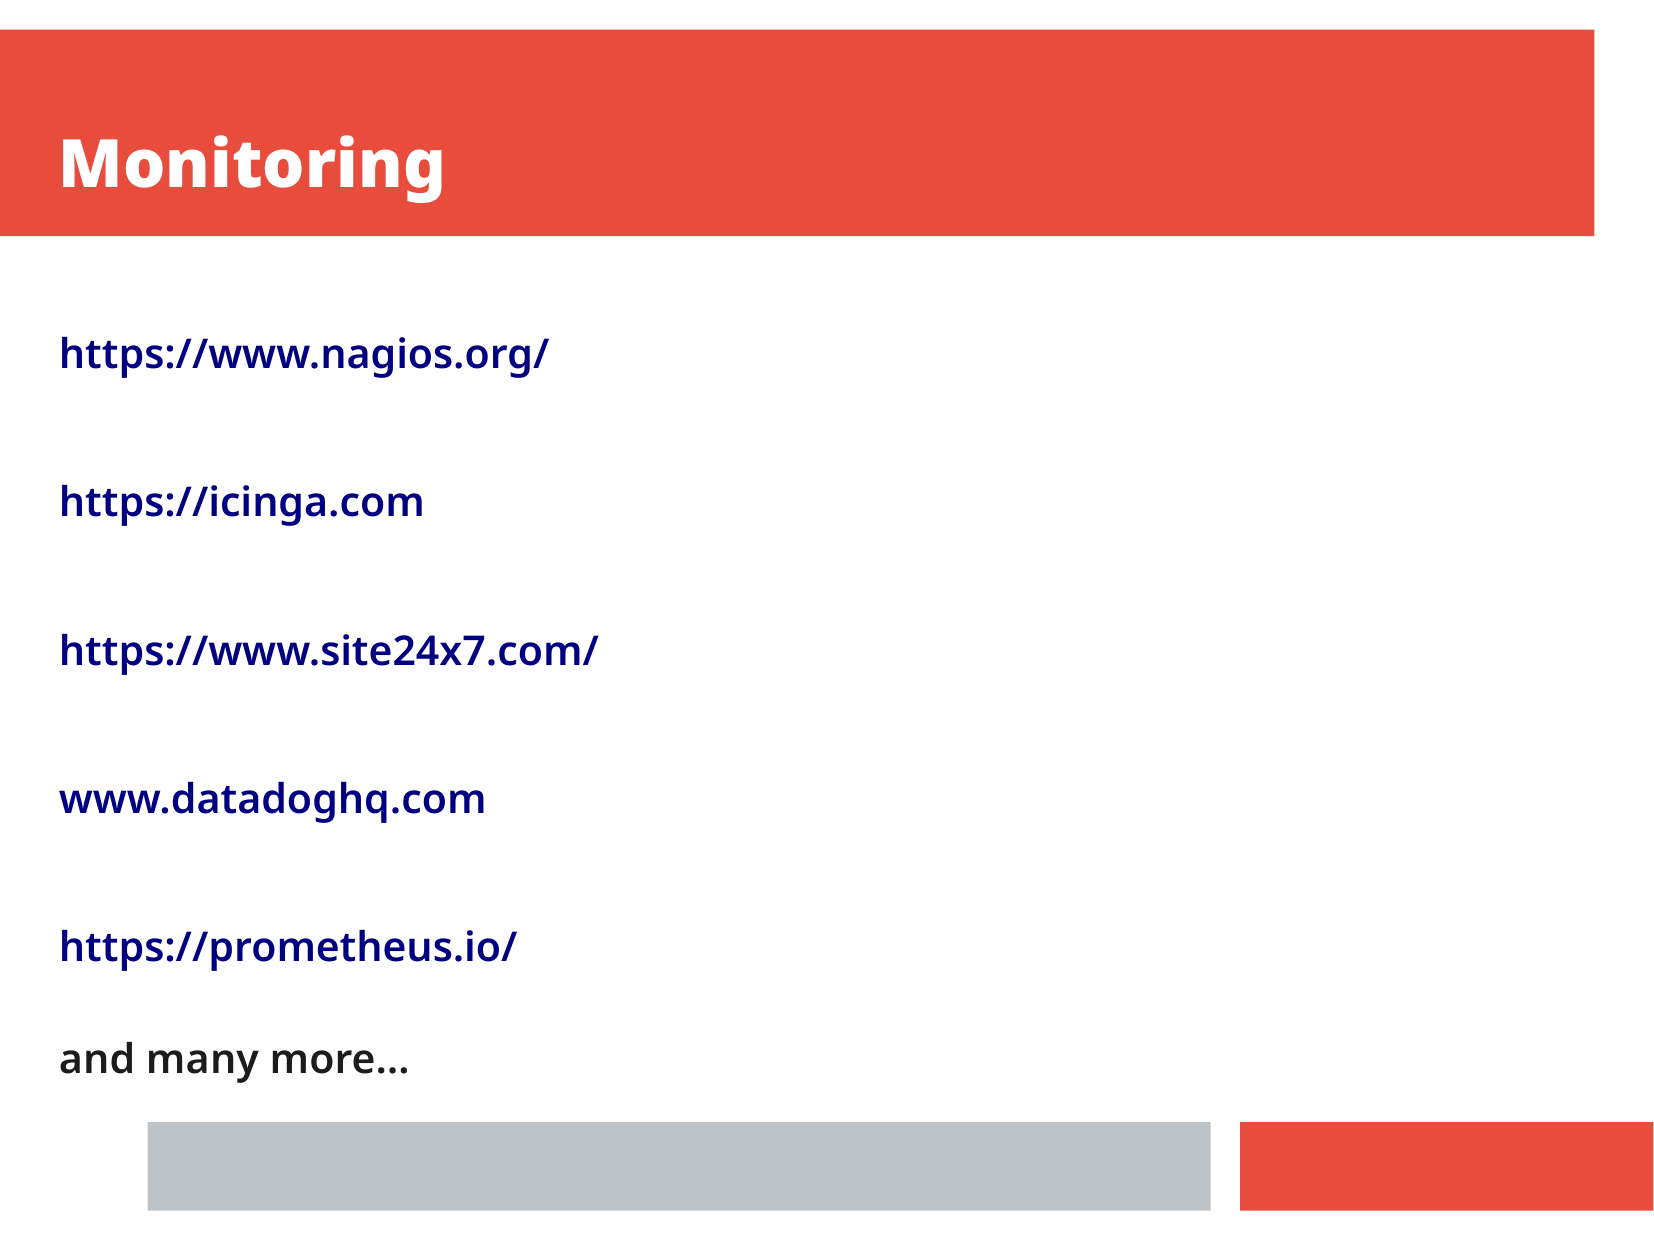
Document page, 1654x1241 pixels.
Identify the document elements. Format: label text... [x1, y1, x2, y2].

list https://www.nagios.org/ https://icinga.com https://www.site24x7.com/ www.datadoghq.com https://prometheus.io/ and many more… [59, 324, 1565, 1093]
title Monitoring [59, 59, 1595, 207]
